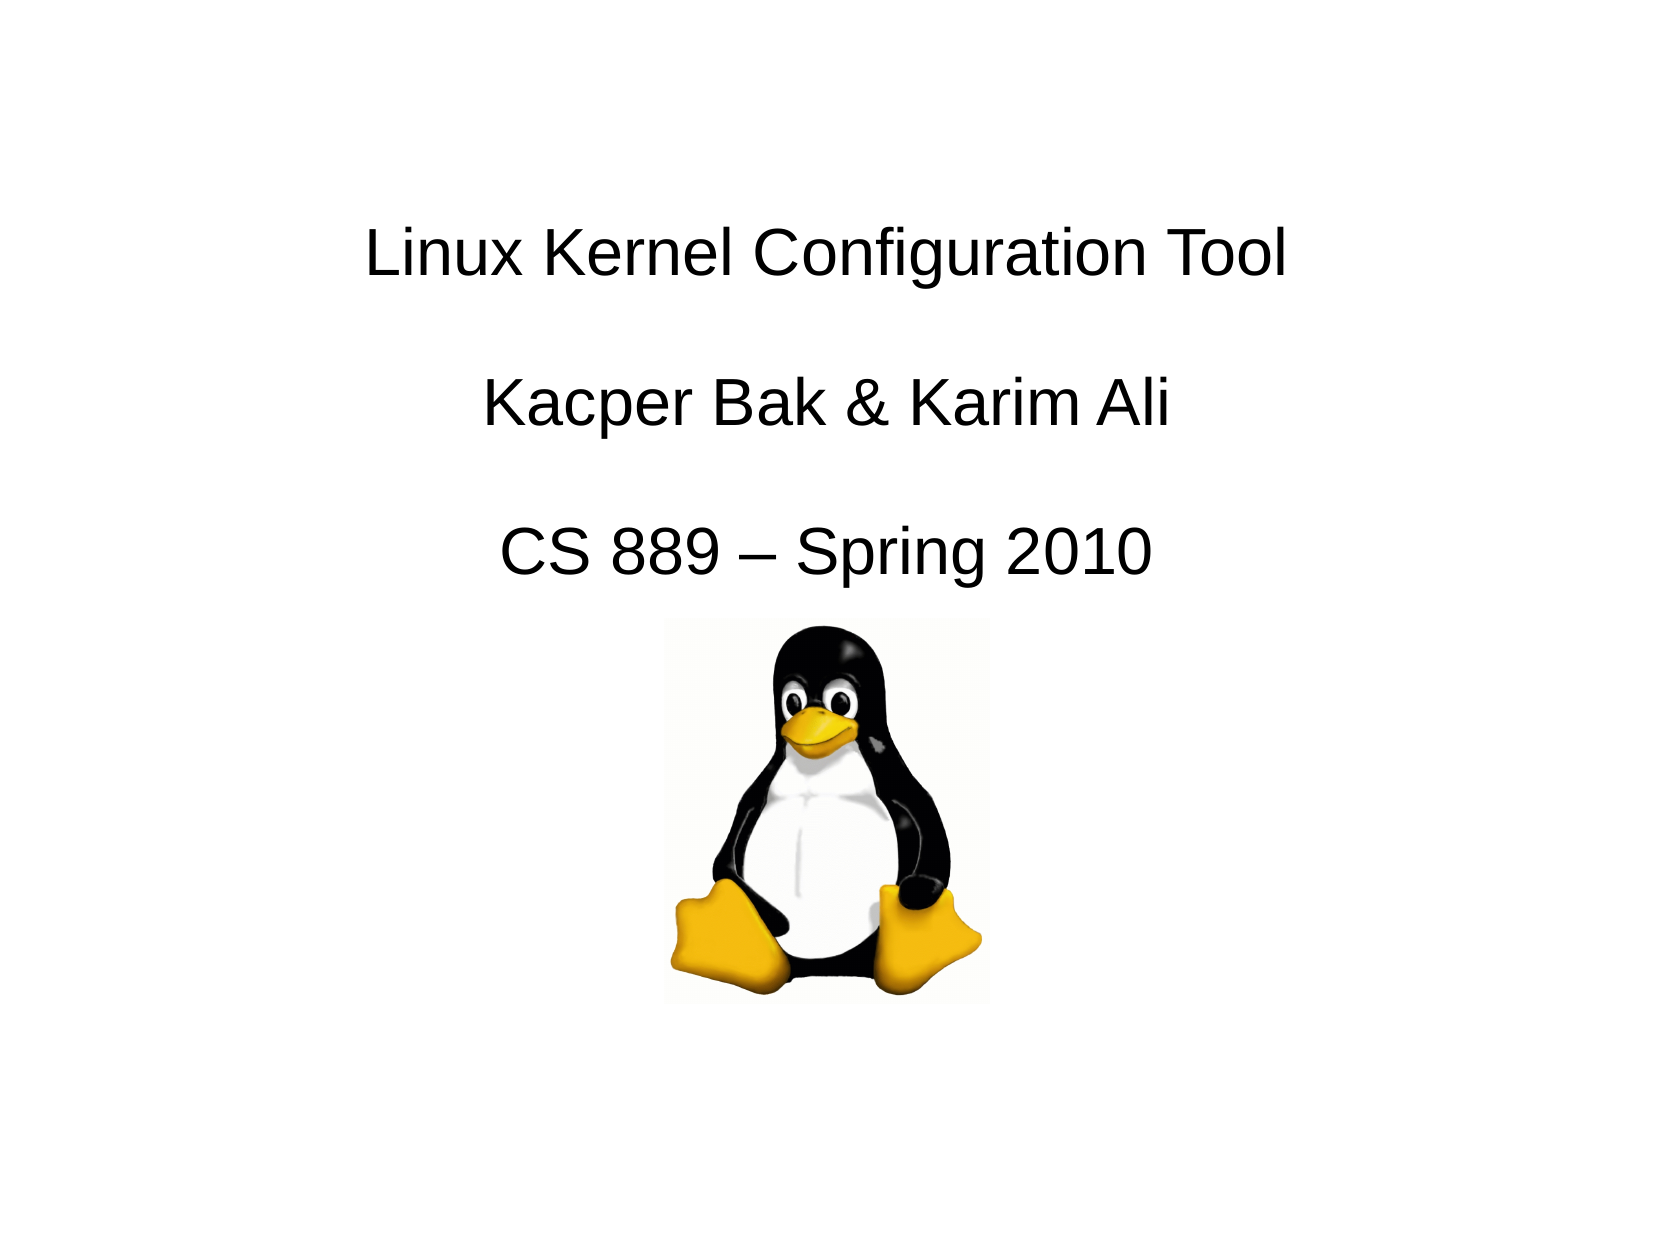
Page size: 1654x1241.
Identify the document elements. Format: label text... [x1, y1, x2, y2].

subtitle Linux Kernel Configuration Tool Kacper Bak & Karim Ali CS 889 – Spring 2010 [82, 0, 1571, 925]
picture [664, 618, 990, 1004]
